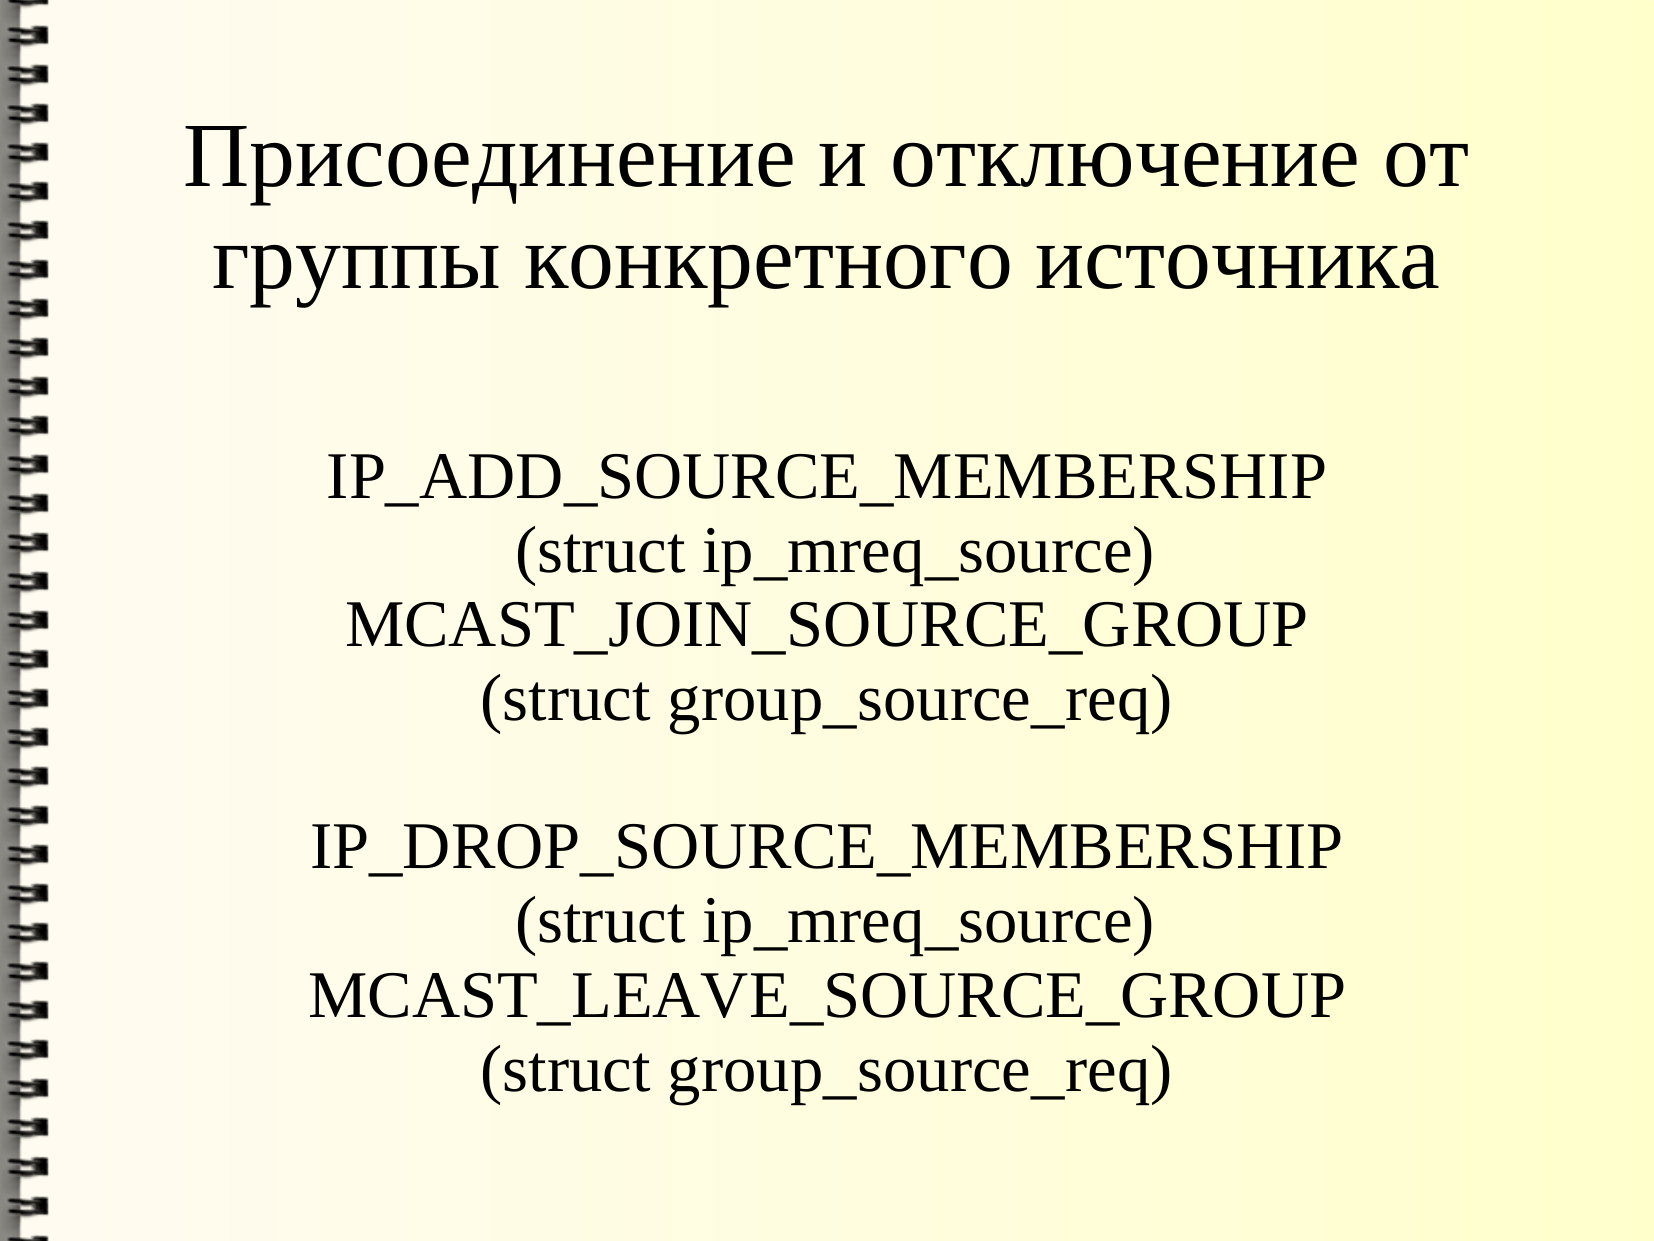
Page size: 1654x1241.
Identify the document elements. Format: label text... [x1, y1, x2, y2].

picture [0, 0, 1654, 1241]
title Присоединение и отключение от группы конкретного источника [121, 102, 1534, 311]
subtitle IP_ADD_SOURCE_MEMBERSHIP (struct ip_mreq_source) MCAST_JOIN_SOURCE_GROUP (struct group_source_req) IP_DROP_SOURCE_MEMBERSHIP (struct ip_mreq_source) MCAST_LEAVE_SOURCE_GROUP (struct group_source_req) [121, 344, 1534, 1200]
